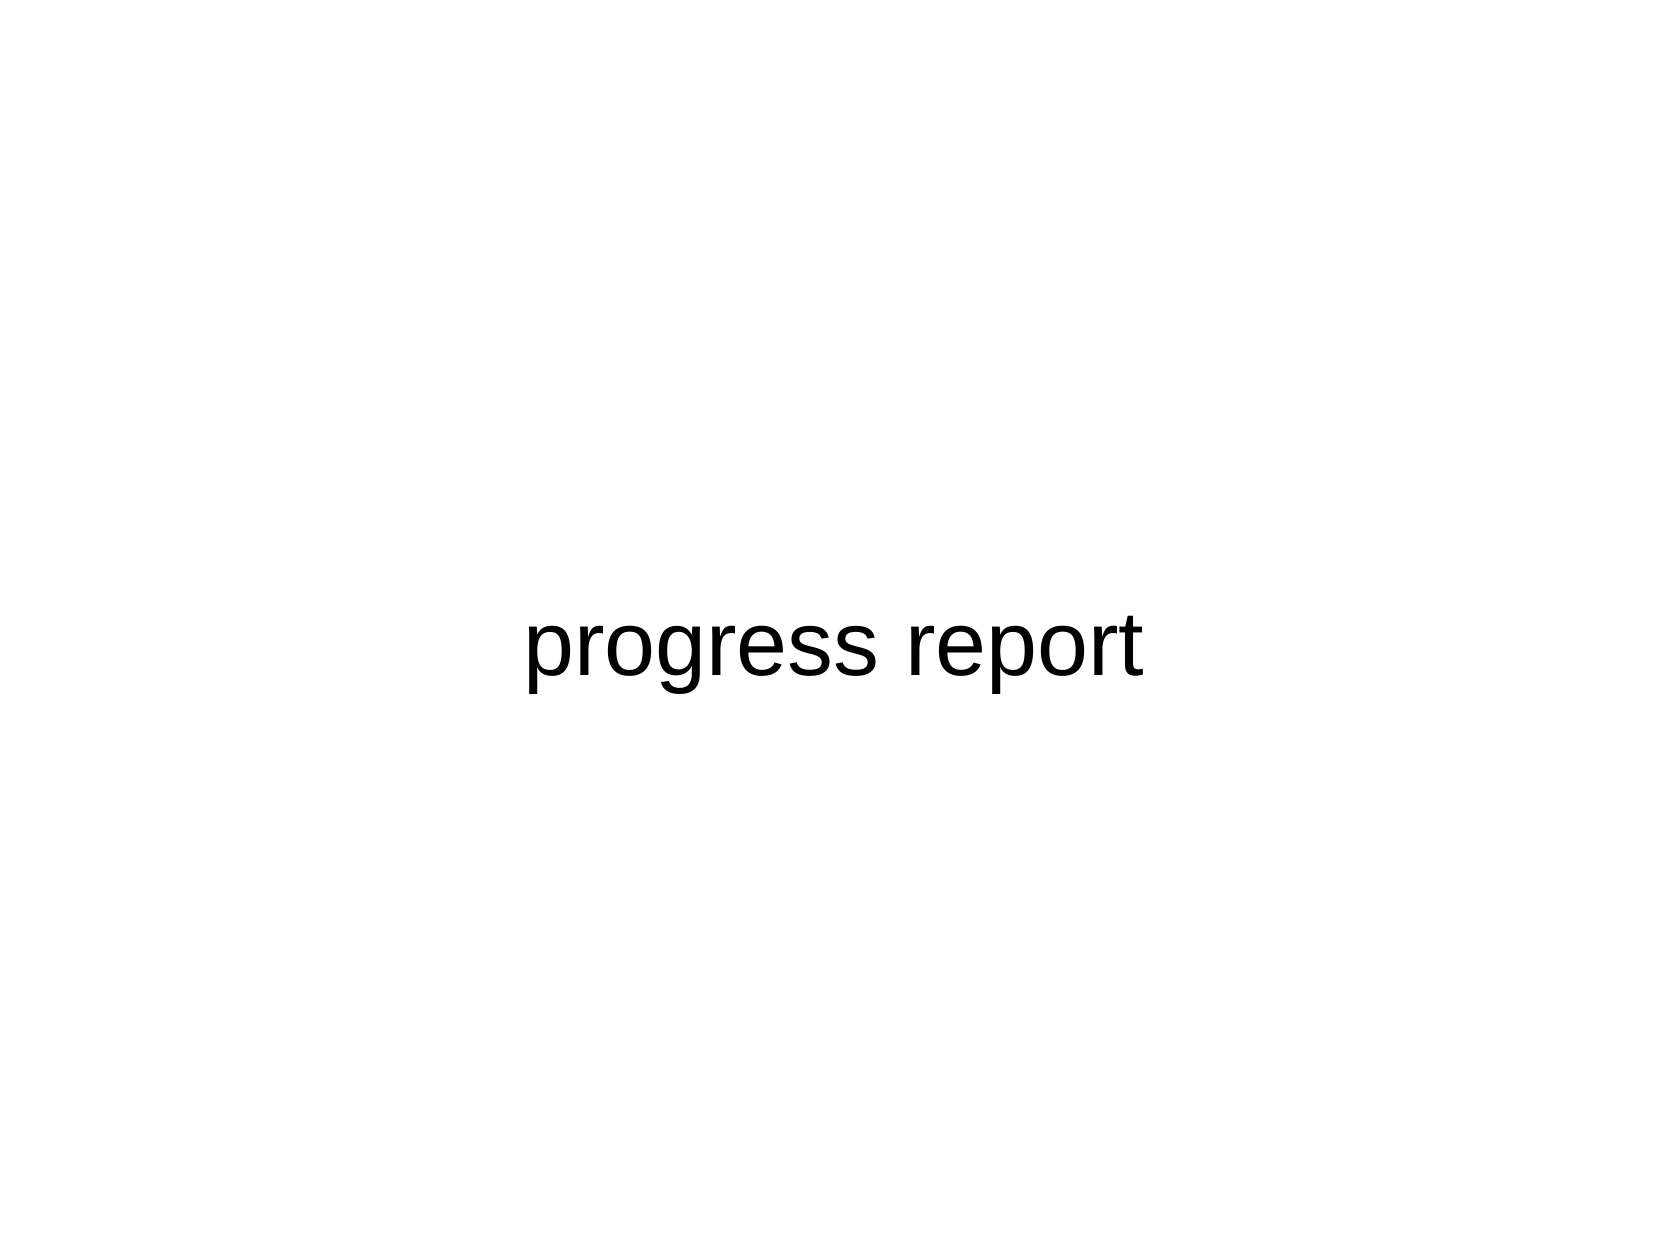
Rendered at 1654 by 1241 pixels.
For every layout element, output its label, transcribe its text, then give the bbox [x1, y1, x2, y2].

title progress report [90, 540, 1579, 748]
